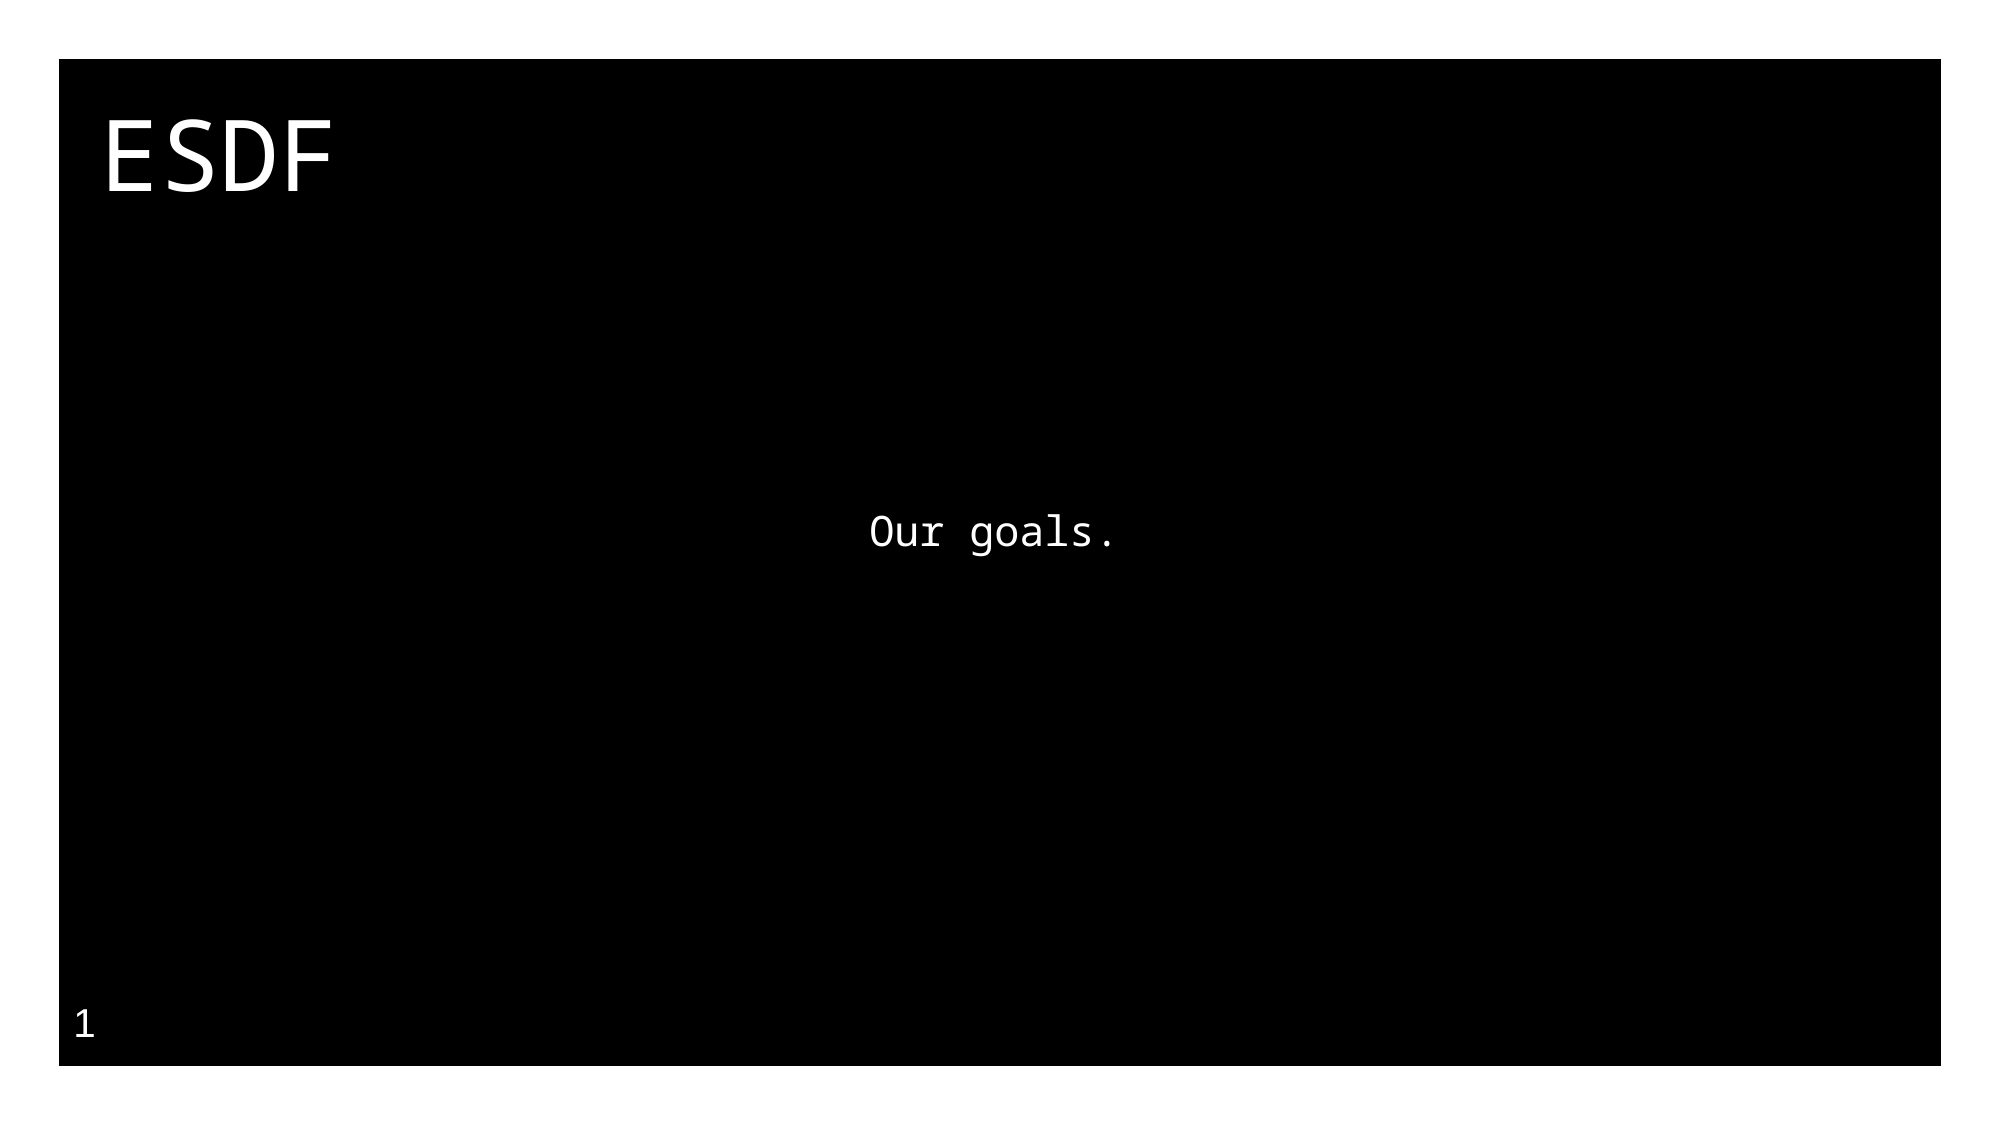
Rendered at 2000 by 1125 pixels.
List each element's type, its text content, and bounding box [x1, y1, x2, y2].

title ESDF [100, 0, 515, 396]
subtitle Our goals. [546, 96, 1443, 989]
text_box 1 [58, 992, 773, 1070]
